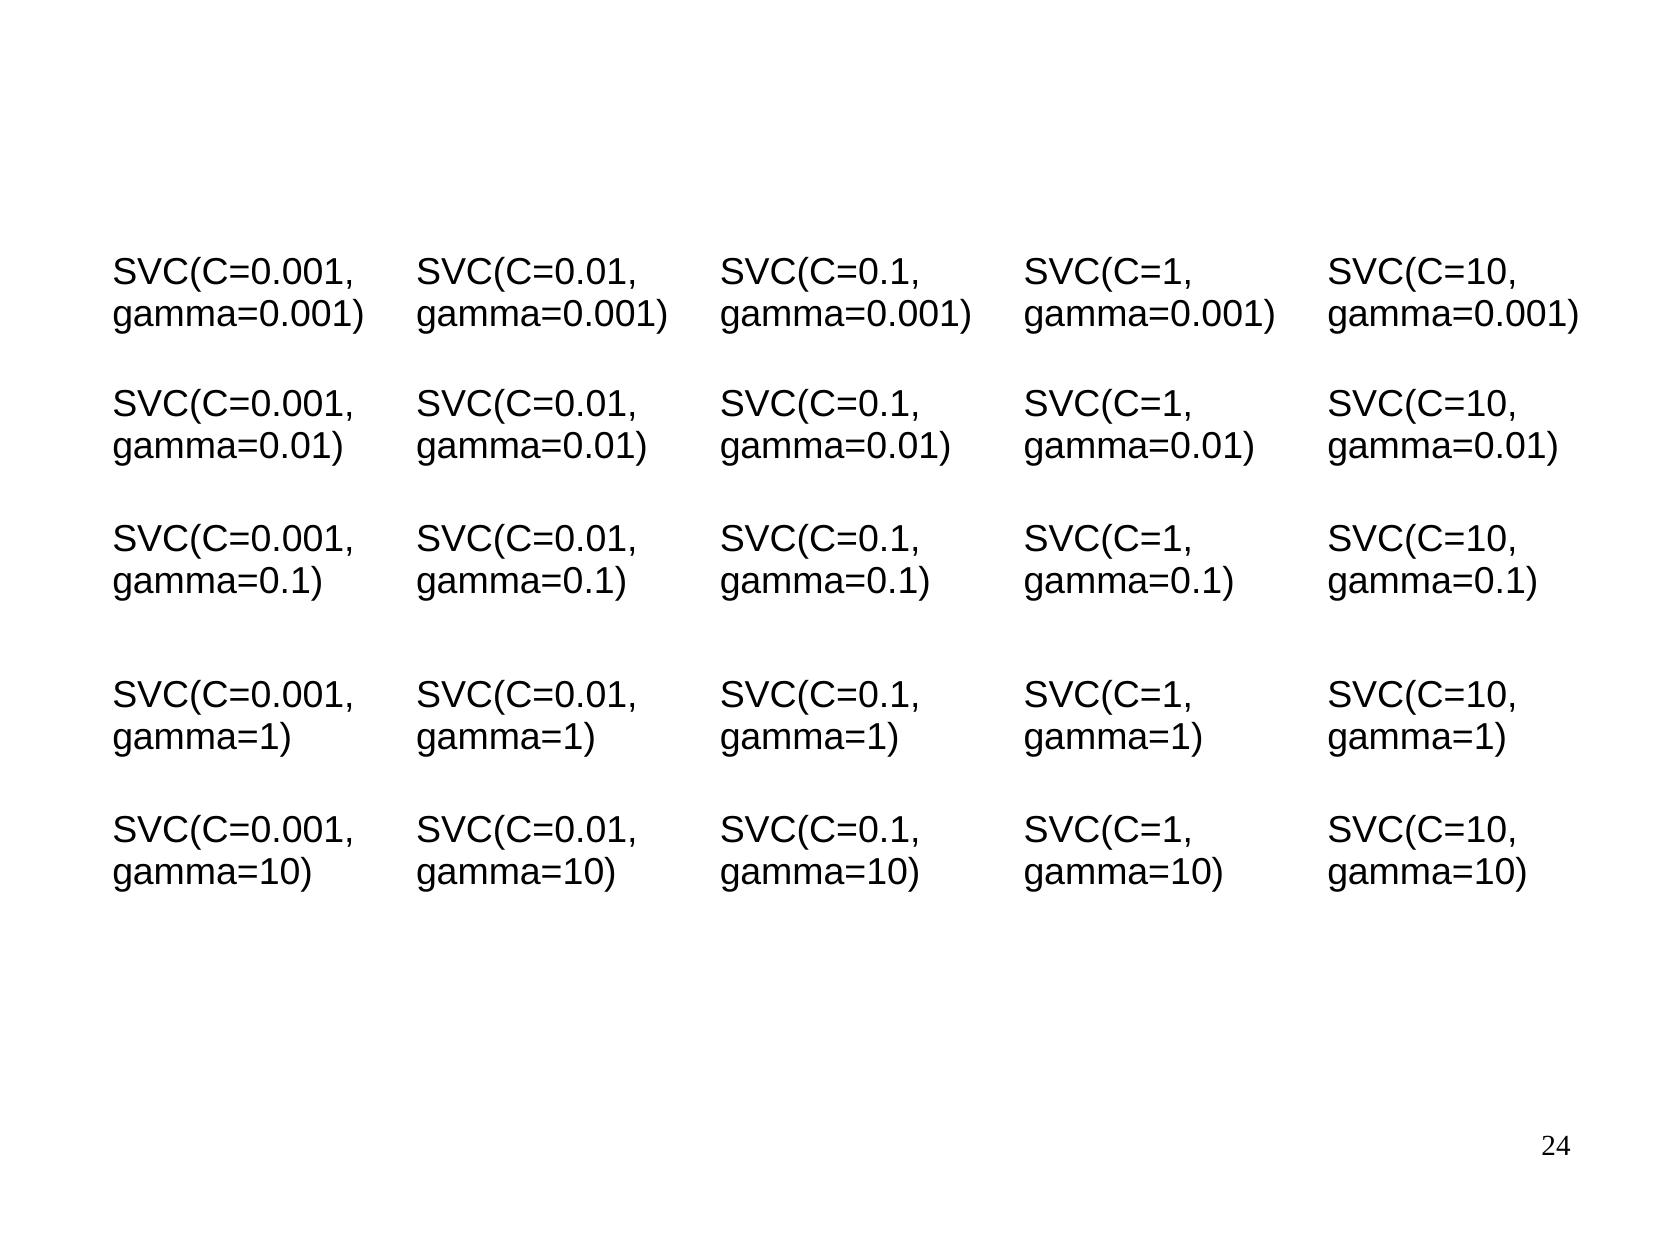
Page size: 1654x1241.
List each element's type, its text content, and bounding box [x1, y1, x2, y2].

text_box SVC(C=0.1, gamma=10) [705, 801, 1006, 901]
text_box SVC(C=0.001, gamma=0.01) [97, 375, 398, 474]
text_box SVC(C=10, gamma=0.001) [1312, 243, 1613, 342]
text_box SVC(C=0.1, gamma=0.01) [705, 375, 1006, 474]
text_box SVC(C=1, gamma=0.1) [1008, 510, 1309, 609]
text_box SVC(C=1, gamma=1) [1008, 666, 1309, 766]
text_box SVC(C=0.01, gamma=0.001) [401, 243, 702, 342]
text_box SVC(C=1, gamma=0.001) [1008, 243, 1309, 342]
text_box SVC(C=1, gamma=10) [1008, 801, 1309, 901]
text_box SVC(C=10, gamma=0.01) [1312, 375, 1613, 474]
text_box SVC(C=0.001, gamma=1) [97, 666, 398, 766]
text_box SVC(C=0.01, gamma=10) [401, 801, 702, 901]
text_box SVC(C=0.01, gamma=0.01) [401, 375, 702, 474]
text_box SVC(C=0.01, gamma=0.1) [401, 510, 702, 609]
text_box SVC(C=10, gamma=10) [1312, 801, 1613, 901]
text_box SVC(C=0.1, gamma=0.001) [705, 243, 1006, 342]
text_box SVC(C=10, gamma=0.1) [1312, 510, 1613, 609]
text_box SVC(C=10, gamma=1) [1312, 666, 1613, 766]
text_box SVC(C=0.1, gamma=1) [705, 666, 1006, 766]
text_box SVC(C=0.1, gamma=0.1) [705, 510, 1006, 609]
text_box SVC(C=0.001, gamma=0.001) [97, 243, 398, 342]
text_box SVC(C=0.001, gamma=0.1) [97, 510, 398, 609]
text_box SVC(C=0.01, gamma=1) [401, 666, 702, 766]
text_box SVC(C=1, gamma=0.01) [1008, 375, 1309, 474]
text_box SVC(C=0.001, gamma=10) [97, 801, 398, 901]
